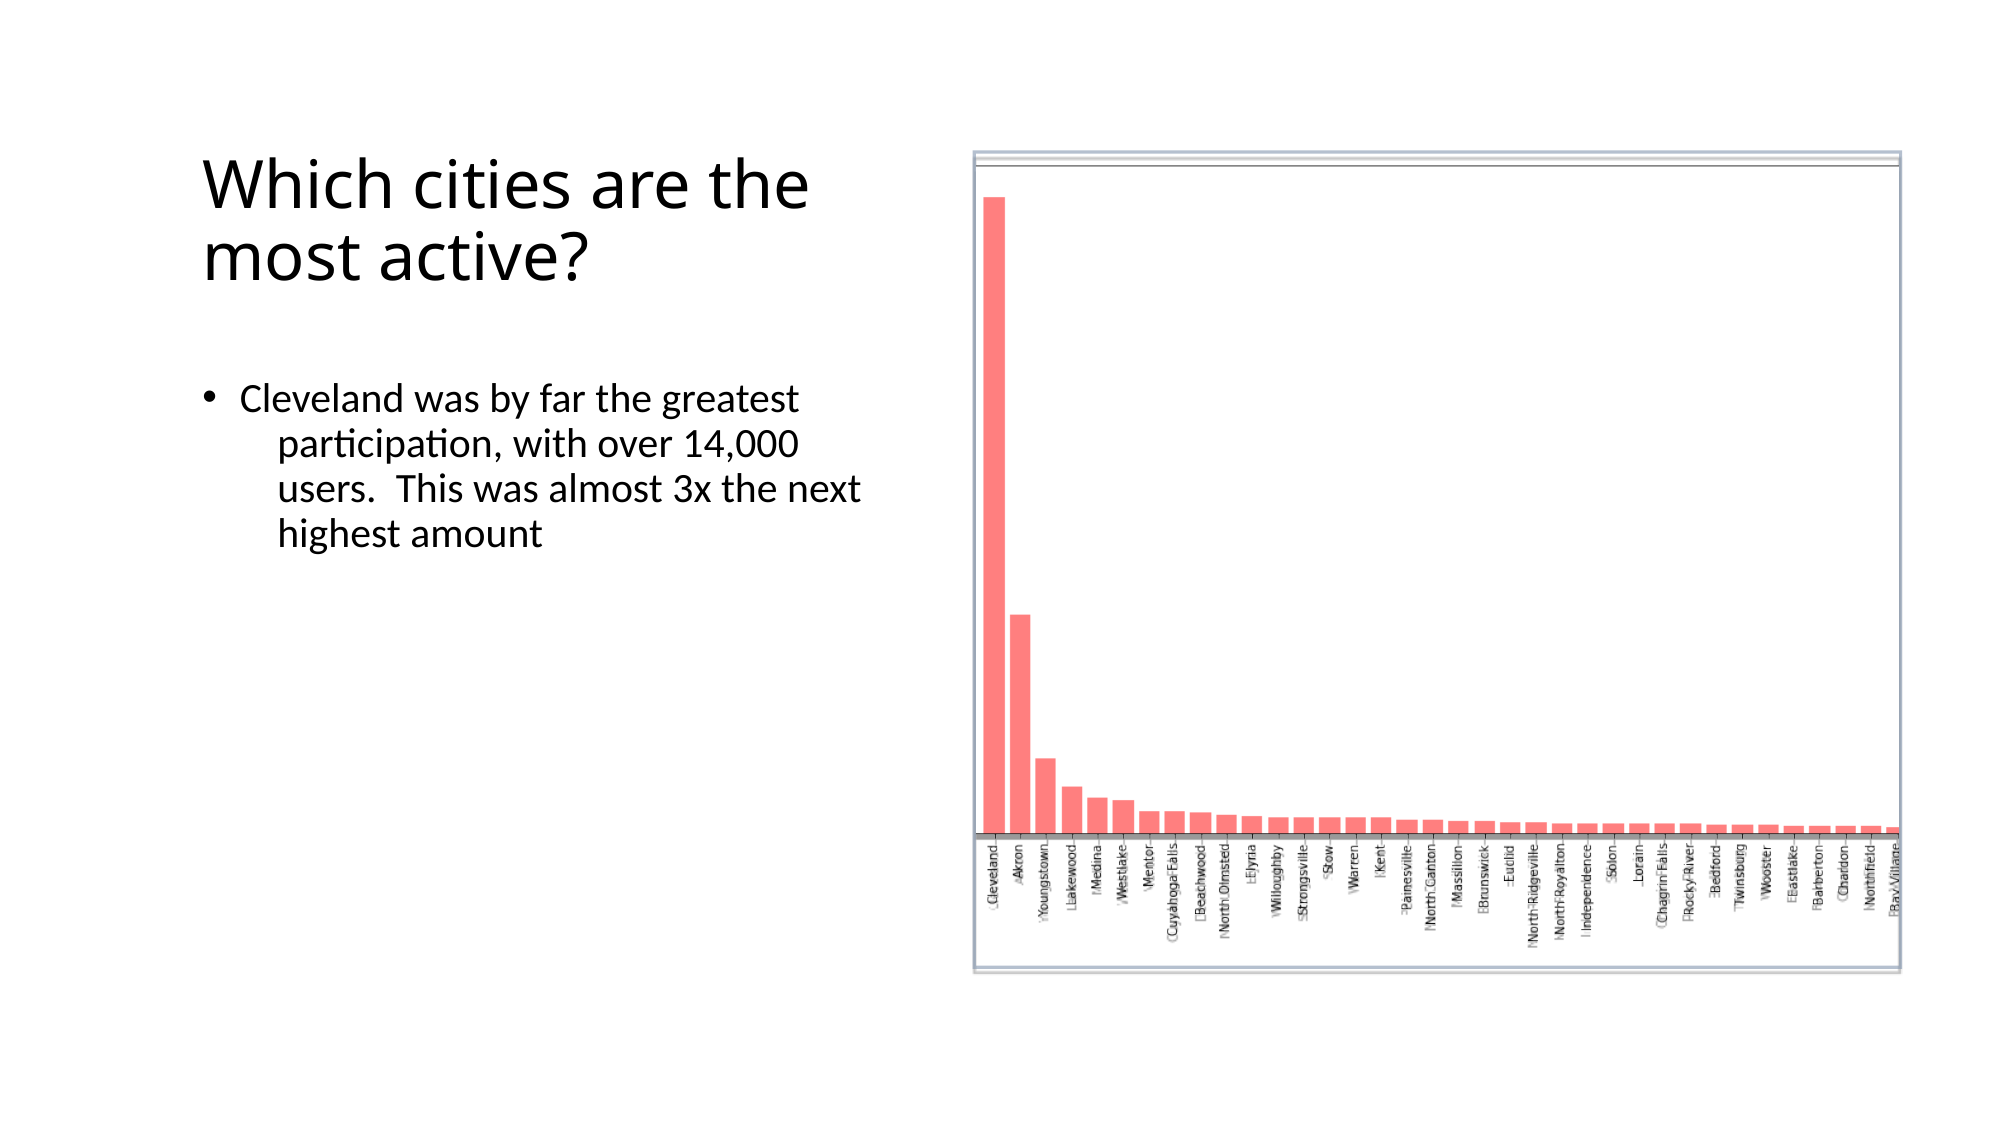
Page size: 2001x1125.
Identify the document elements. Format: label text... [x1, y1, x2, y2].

picture [975, 153, 1899, 966]
list Cleveland was by far the greatest participation, with over 14,000 users. This was almost 3x the next highest amount [187, 369, 919, 1020]
title Which cities are the most active? [187, 101, 919, 344]
